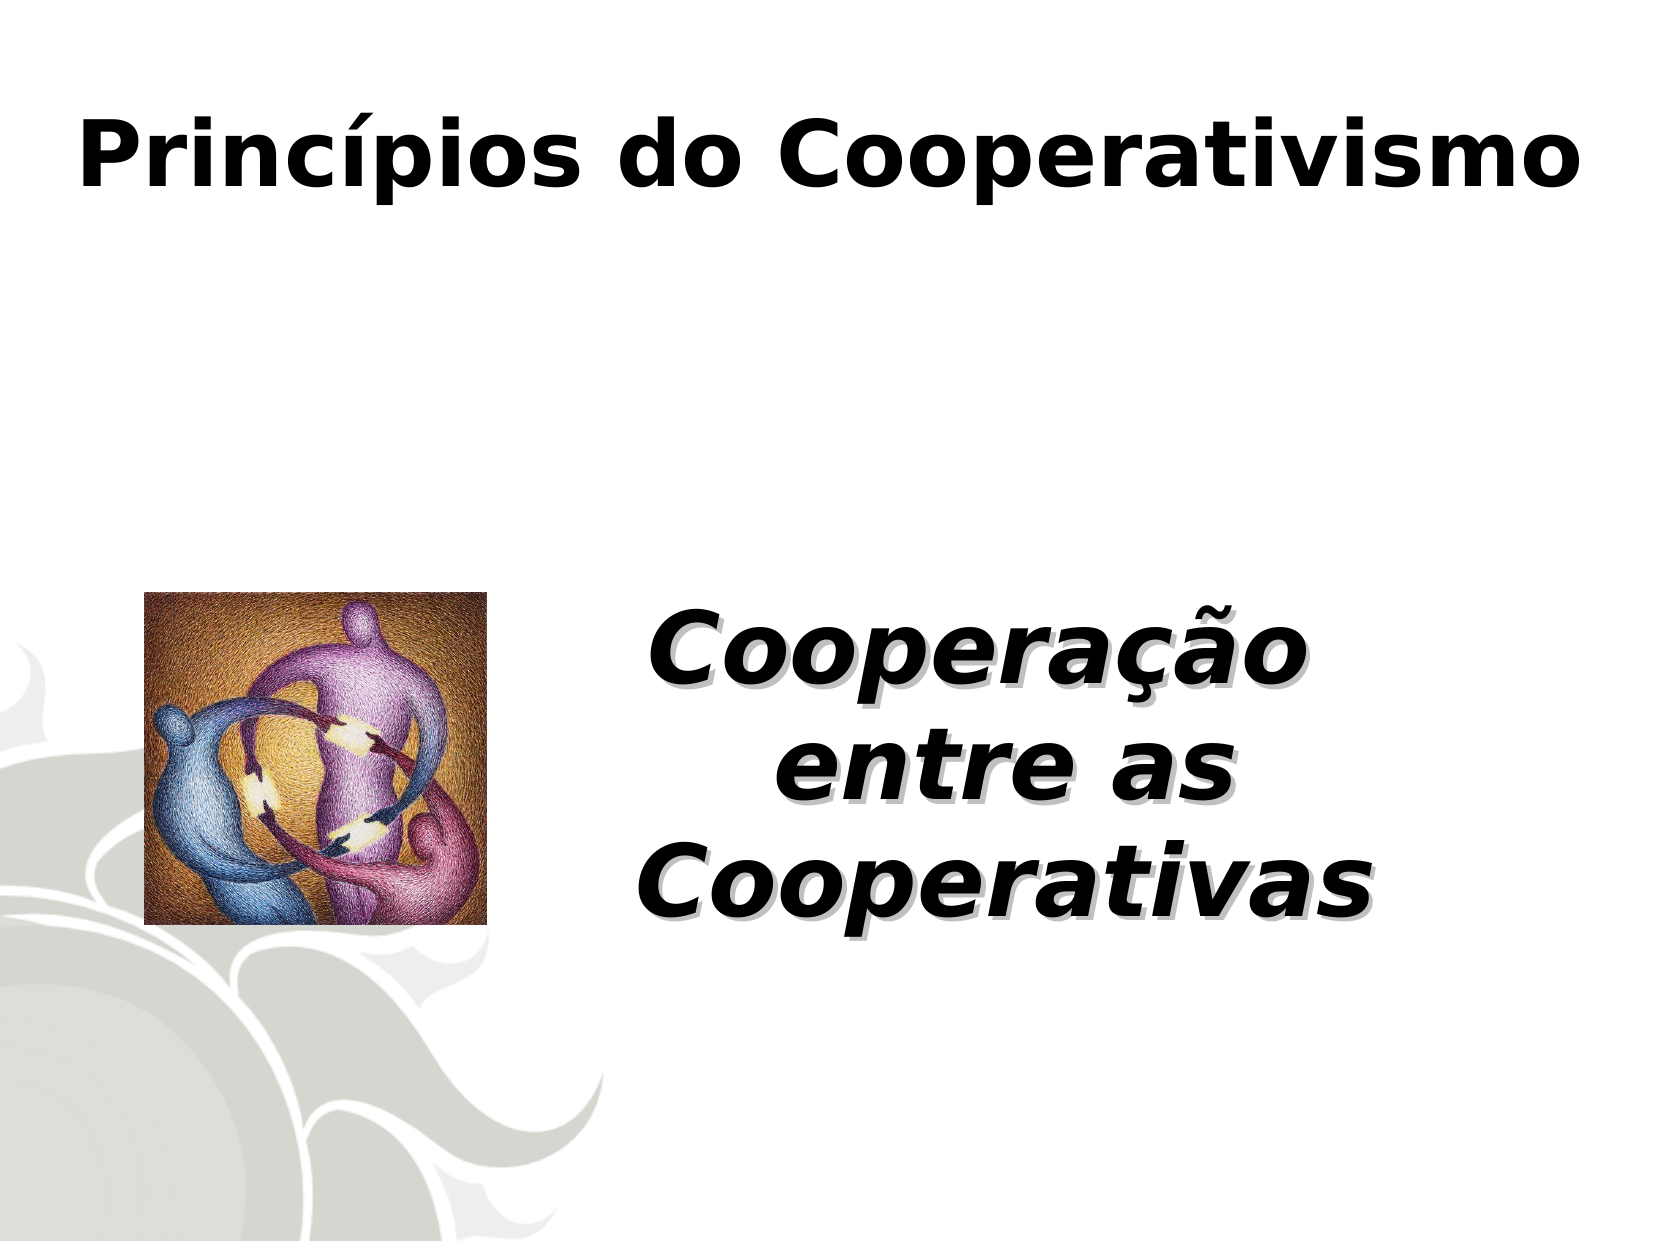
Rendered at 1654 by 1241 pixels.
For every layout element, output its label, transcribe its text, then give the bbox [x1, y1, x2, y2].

title Princípios do Cooperativismo [59, 51, 1602, 259]
list Cooperação entre as Cooperativas [513, 590, 1427, 940]
picture [0, 555, 644, 1241]
